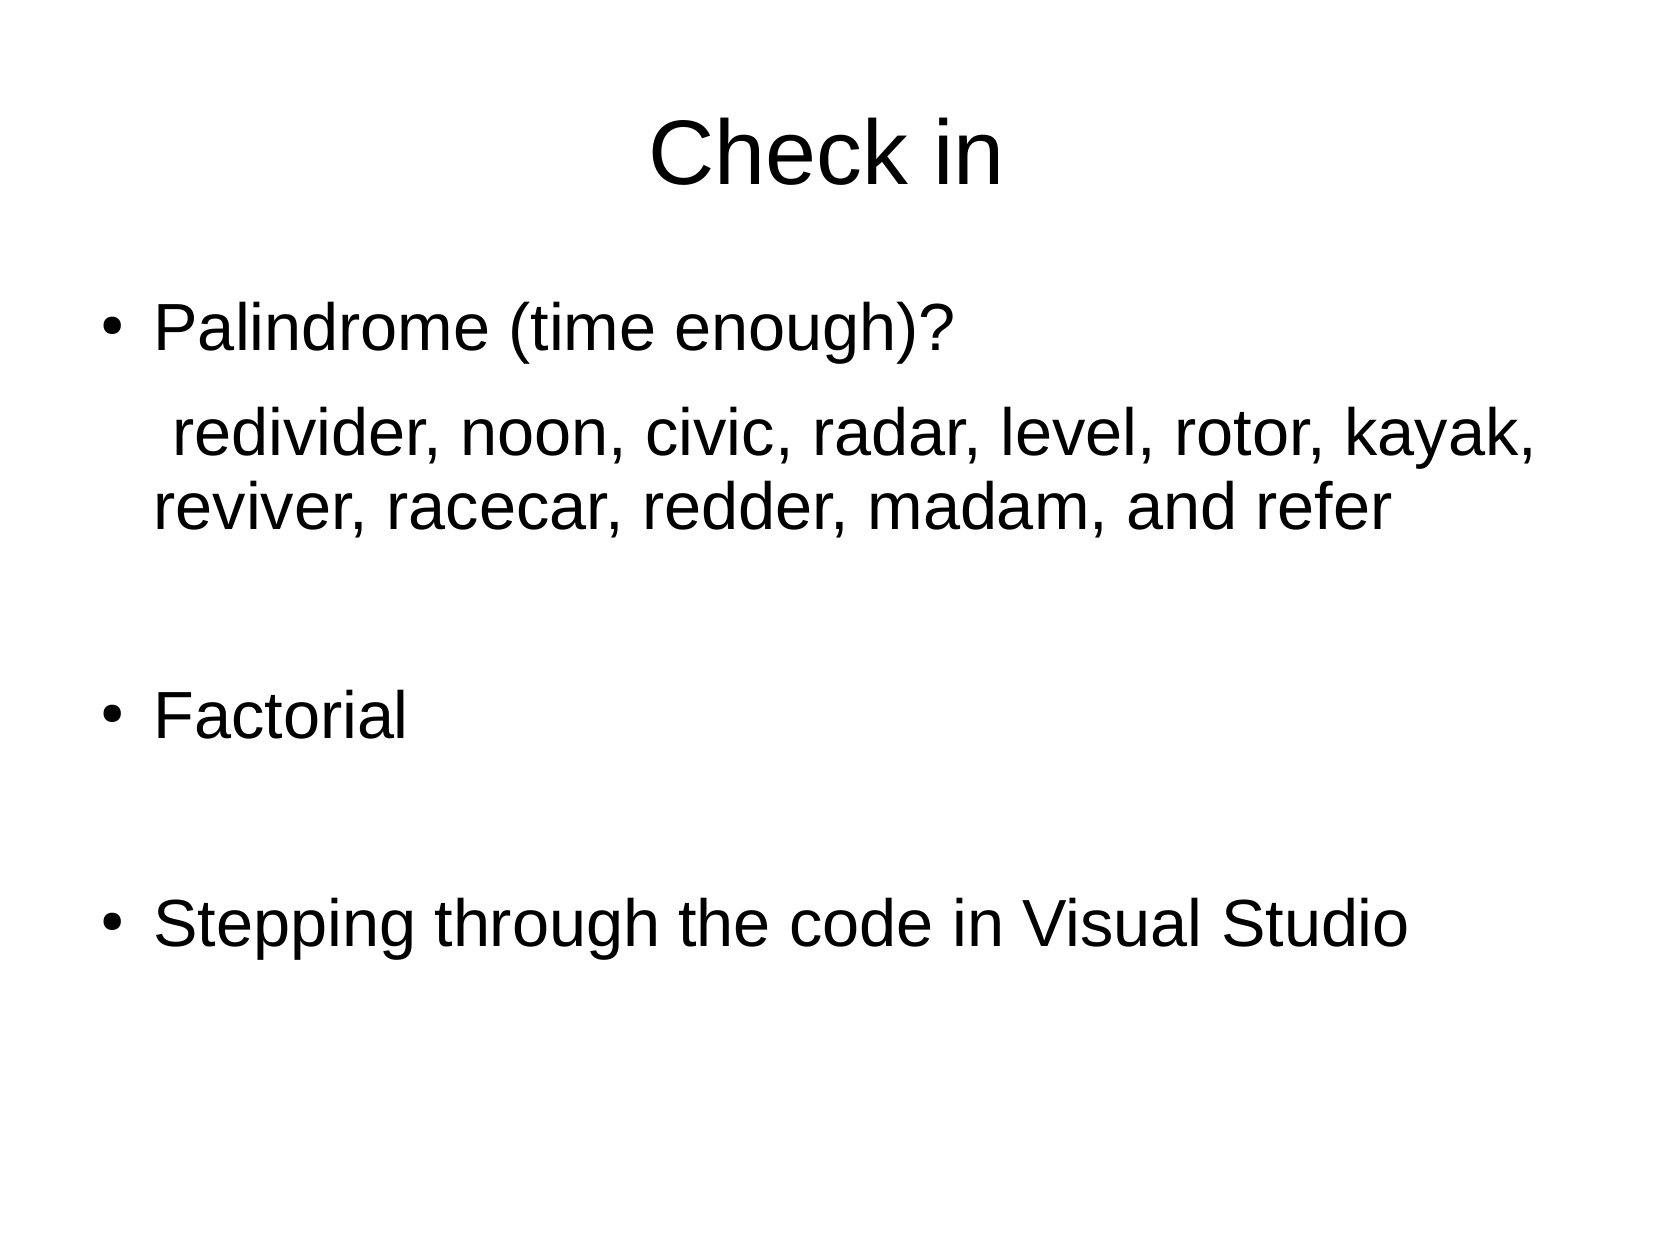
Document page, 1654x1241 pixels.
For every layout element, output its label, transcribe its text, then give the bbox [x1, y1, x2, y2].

list Palindrome (time enough)? redivider, noon, civic, radar, level, rotor, kayak, reviver, racecar, redder, madam, and refer Factorial Stepping through the code in Visual Studio [82, 290, 1571, 1010]
title Check in [82, 49, 1571, 257]
